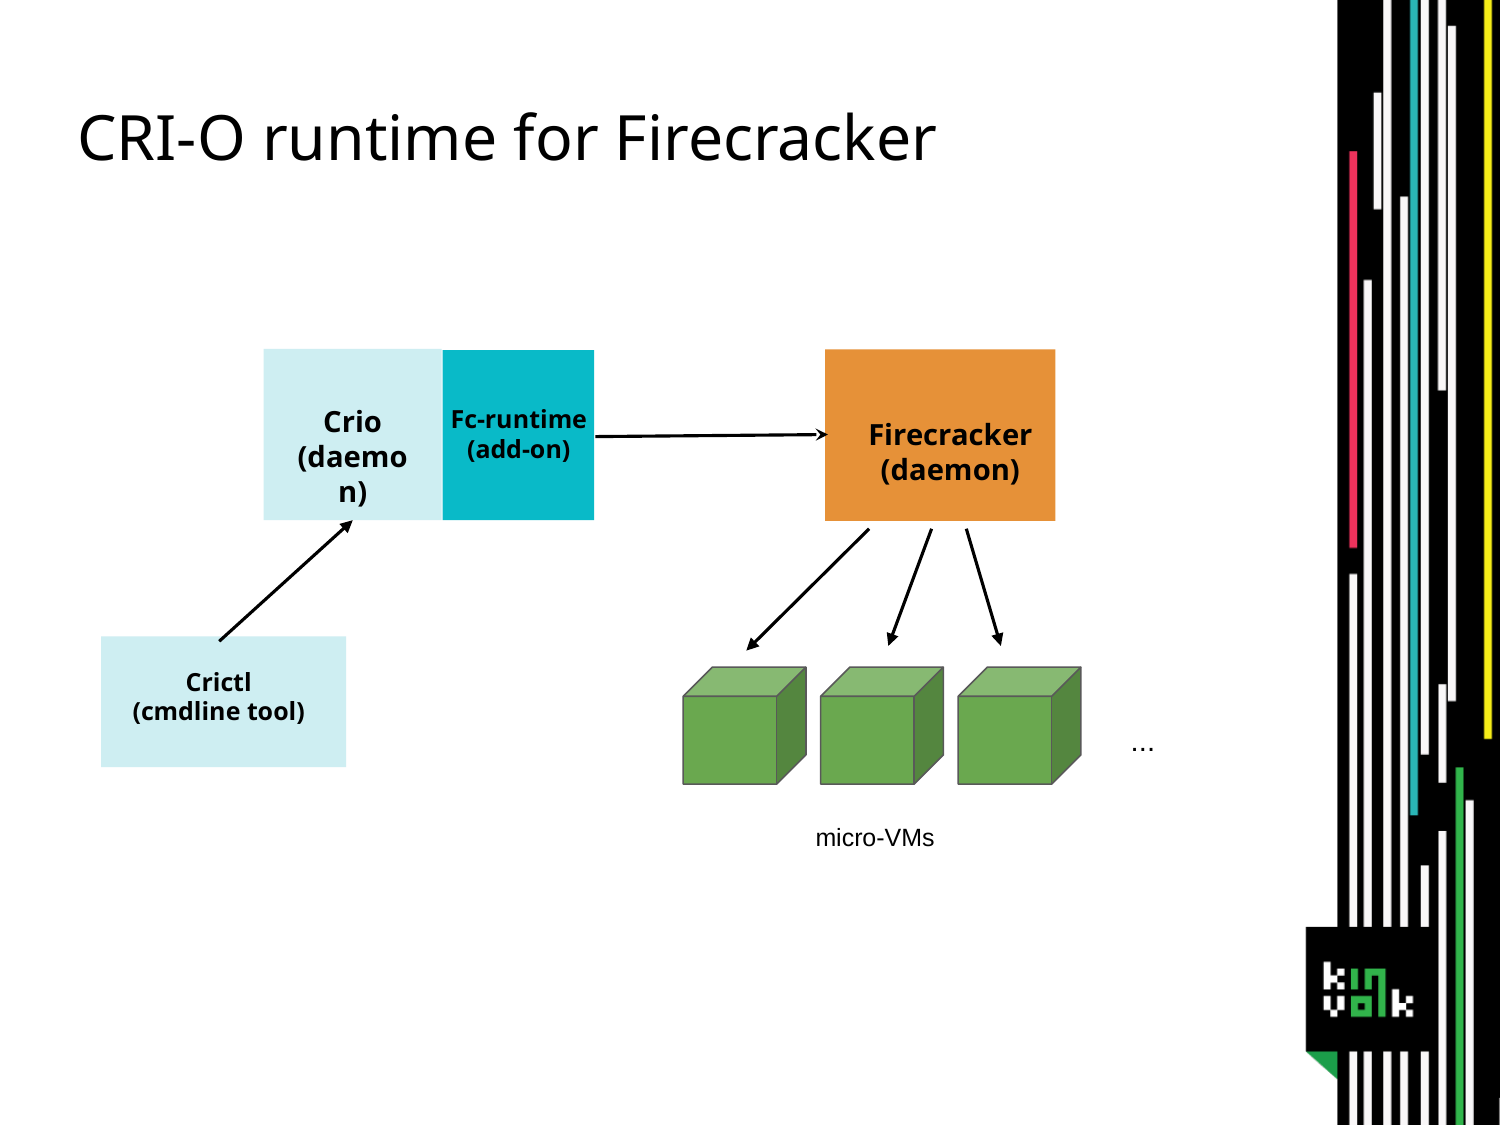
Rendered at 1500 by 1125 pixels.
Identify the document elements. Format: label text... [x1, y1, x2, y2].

text_box ... [1115, 707, 1227, 786]
text_box Crio (daemon) [273, 388, 411, 456]
text_box [978, 469, 984, 477]
text_box [825, 349, 1056, 433]
picture [0, 0, 1500, 1125]
text_box [263, 348, 595, 521]
text_box [896, 469, 902, 477]
text_box [395, 456, 401, 464]
text_box Crictl (cmdline tool) [111, 650, 327, 782]
text_box [313, 456, 319, 464]
text_box [958, 668, 1081, 785]
text_box micro-VMs [800, 806, 967, 863]
text_box [101, 636, 347, 768]
text_box Firecracker (daemon) [827, 401, 1073, 469]
text_box Fc-runtime (add-on) [411, 388, 627, 456]
text_box [683, 669, 806, 785]
text_box [825, 436, 1056, 521]
text_box [821, 668, 944, 785]
title CRI-O runtime for Firecracker [62, 83, 1333, 209]
